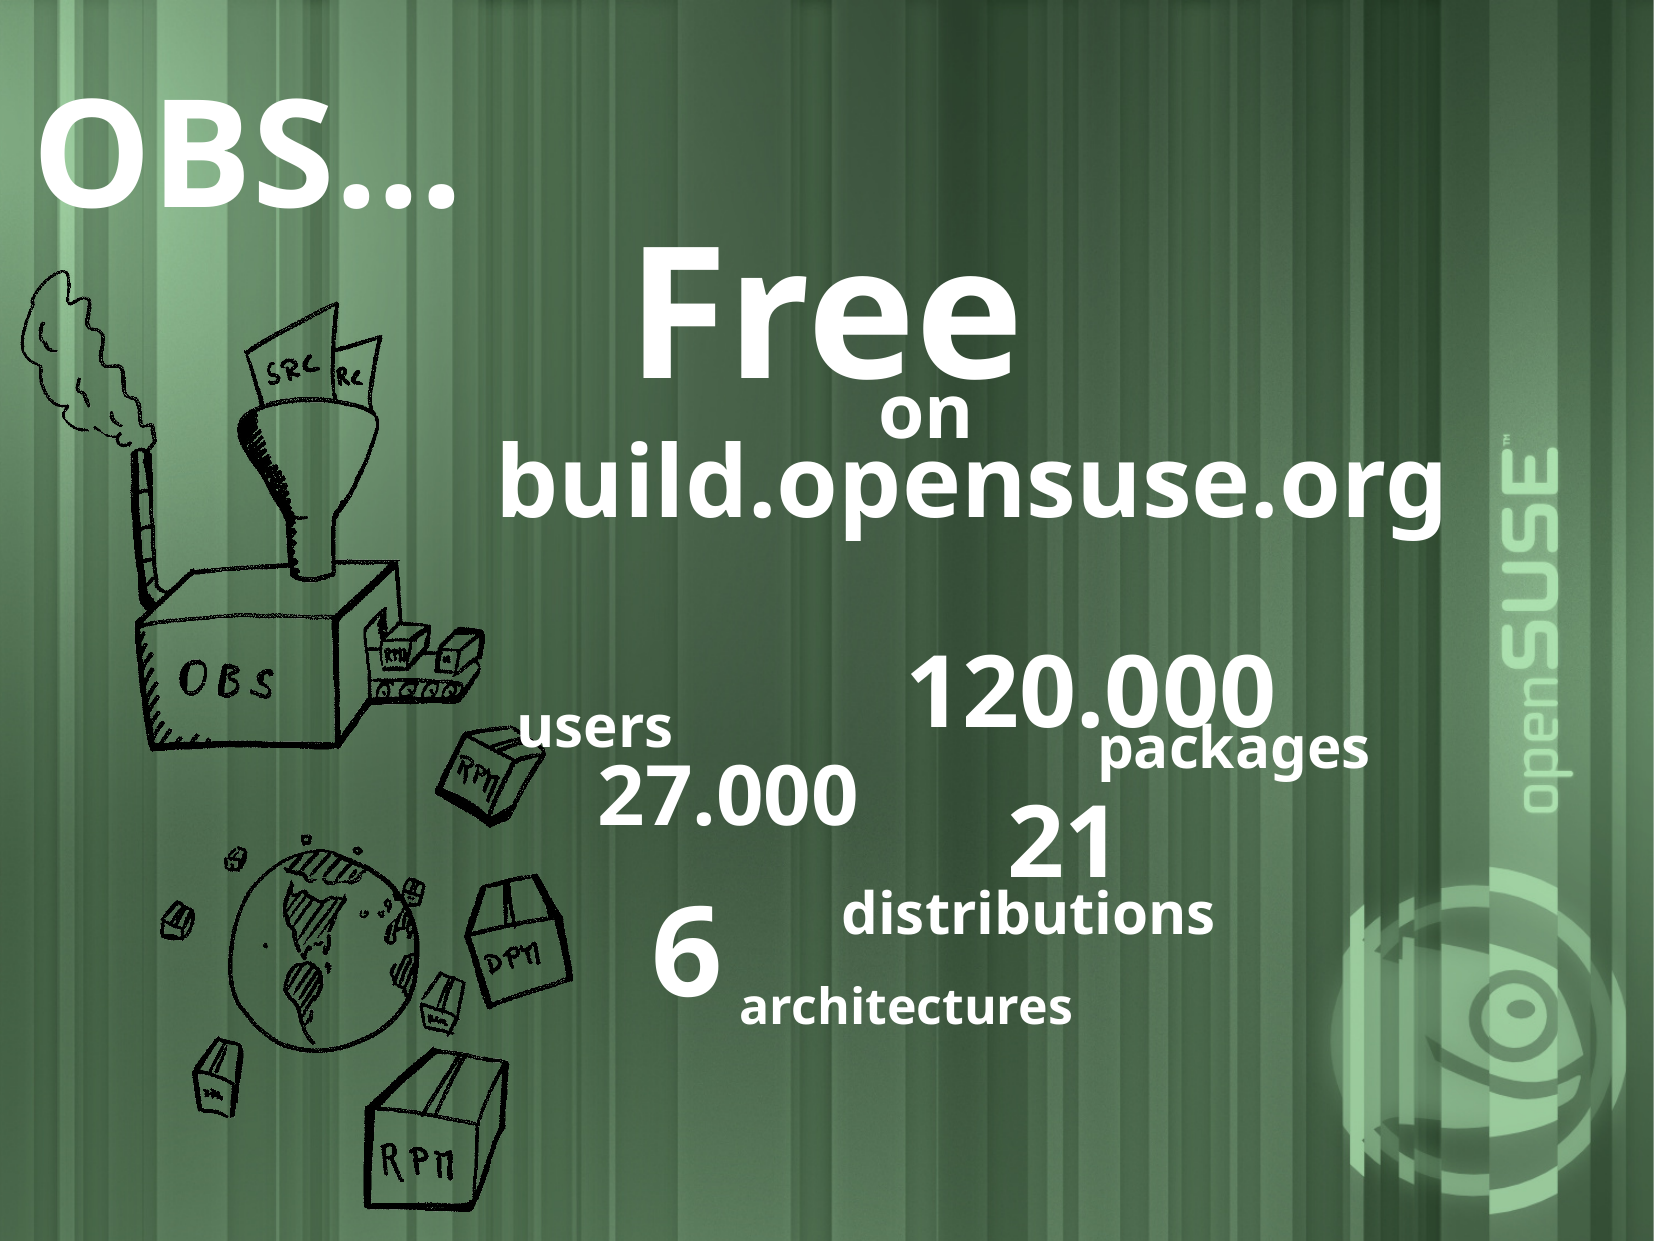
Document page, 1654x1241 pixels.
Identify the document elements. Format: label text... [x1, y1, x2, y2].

text_box 21 [992, 762, 1192, 940]
text_box build.opensuse.org [480, 402, 1523, 580]
picture [0, 0, 1654, 1241]
text_box OBS... [17, 40, 616, 297]
text_box Free [612, 175, 1211, 402]
text_box 27.000 [582, 729, 976, 880]
text_box users [501, 677, 749, 788]
text_box architectures [724, 963, 1175, 1061]
text_box 6 [637, 880, 837, 1072]
text_box 120.000 [890, 613, 1308, 790]
text_box distributions [837, 864, 1277, 975]
text_box packages [1082, 698, 1431, 809]
text_box on [863, 350, 1064, 402]
